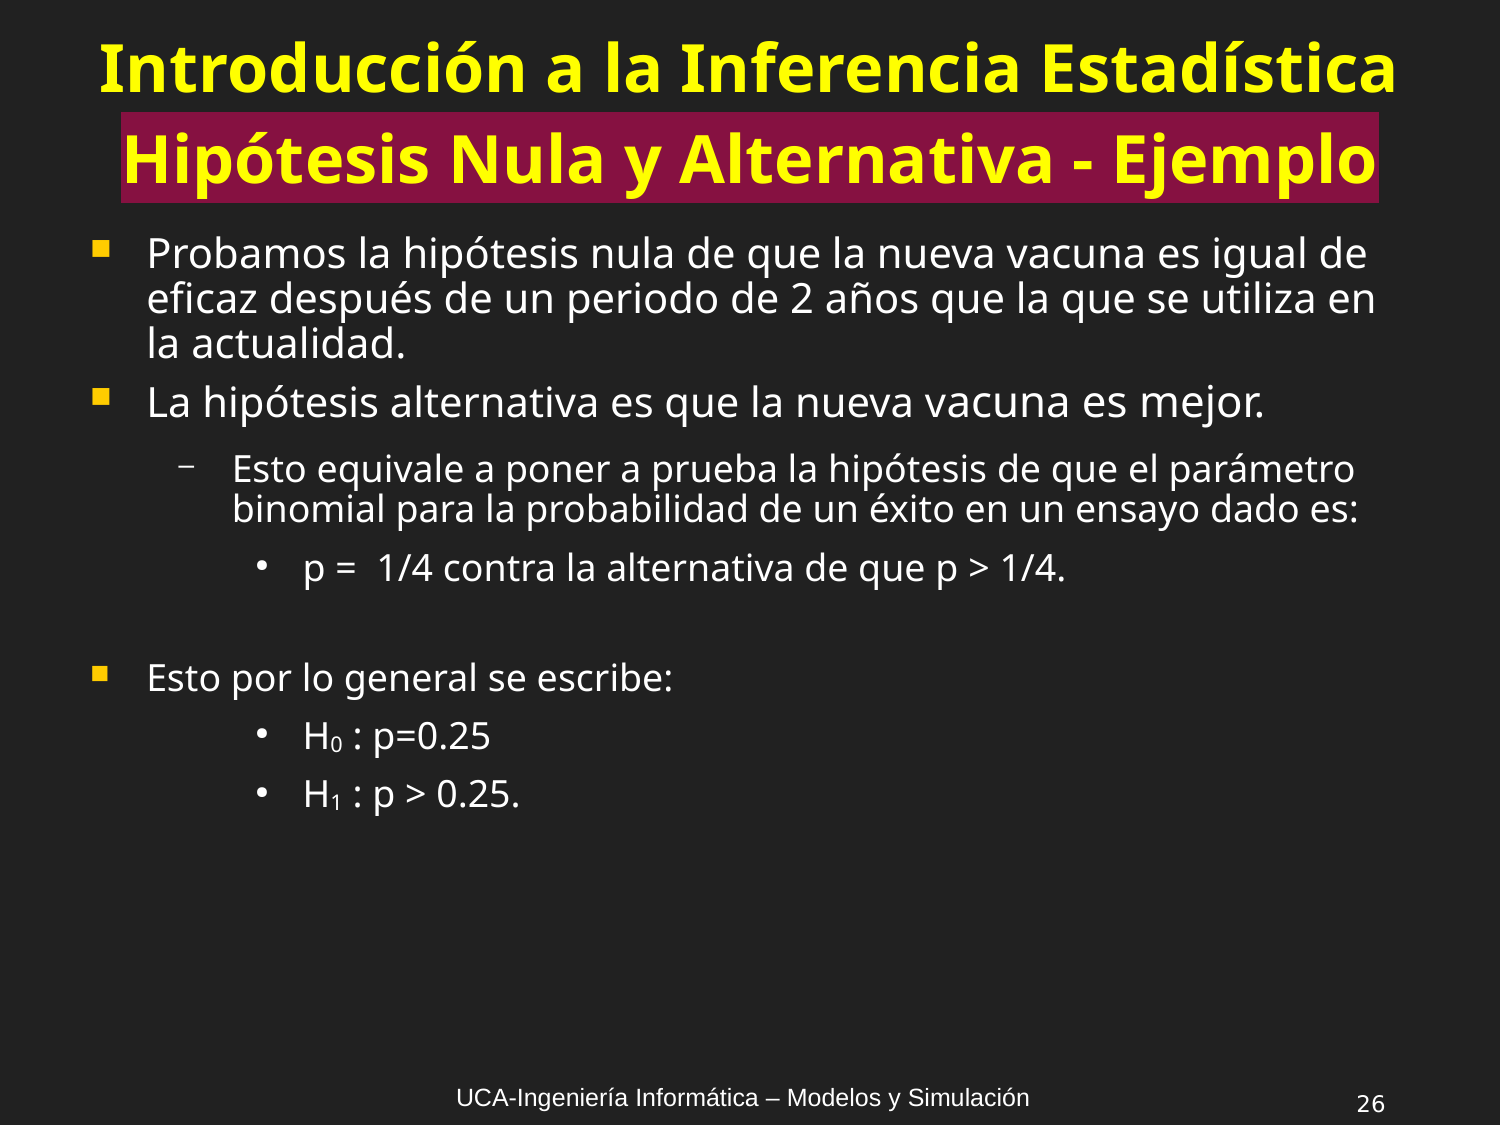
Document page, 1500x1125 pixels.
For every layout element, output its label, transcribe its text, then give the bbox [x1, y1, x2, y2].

list Probamos la hipótesis nula de que la nueva vacuna es igual de eficaz después de un periodo de 2 años que la que se utiliza en la actualidad. La hipótesis alternativa es que la nueva vacuna es mejor. Esto equivale a poner a prueba la hipótesis de que el parámetro binomial para la probabilidad de un éxito en un ensayo dado es: p = 1/4 contra la alternativa de que p > 1/4. Esto por lo general se escribe: H0 : p=0.25 H1 : p > 0.25. [75, 224, 1426, 1043]
title Introducción a la Inferencia Estadística Hipótesis Nula y Alternativa - Ejemplo [75, 37, 1426, 188]
